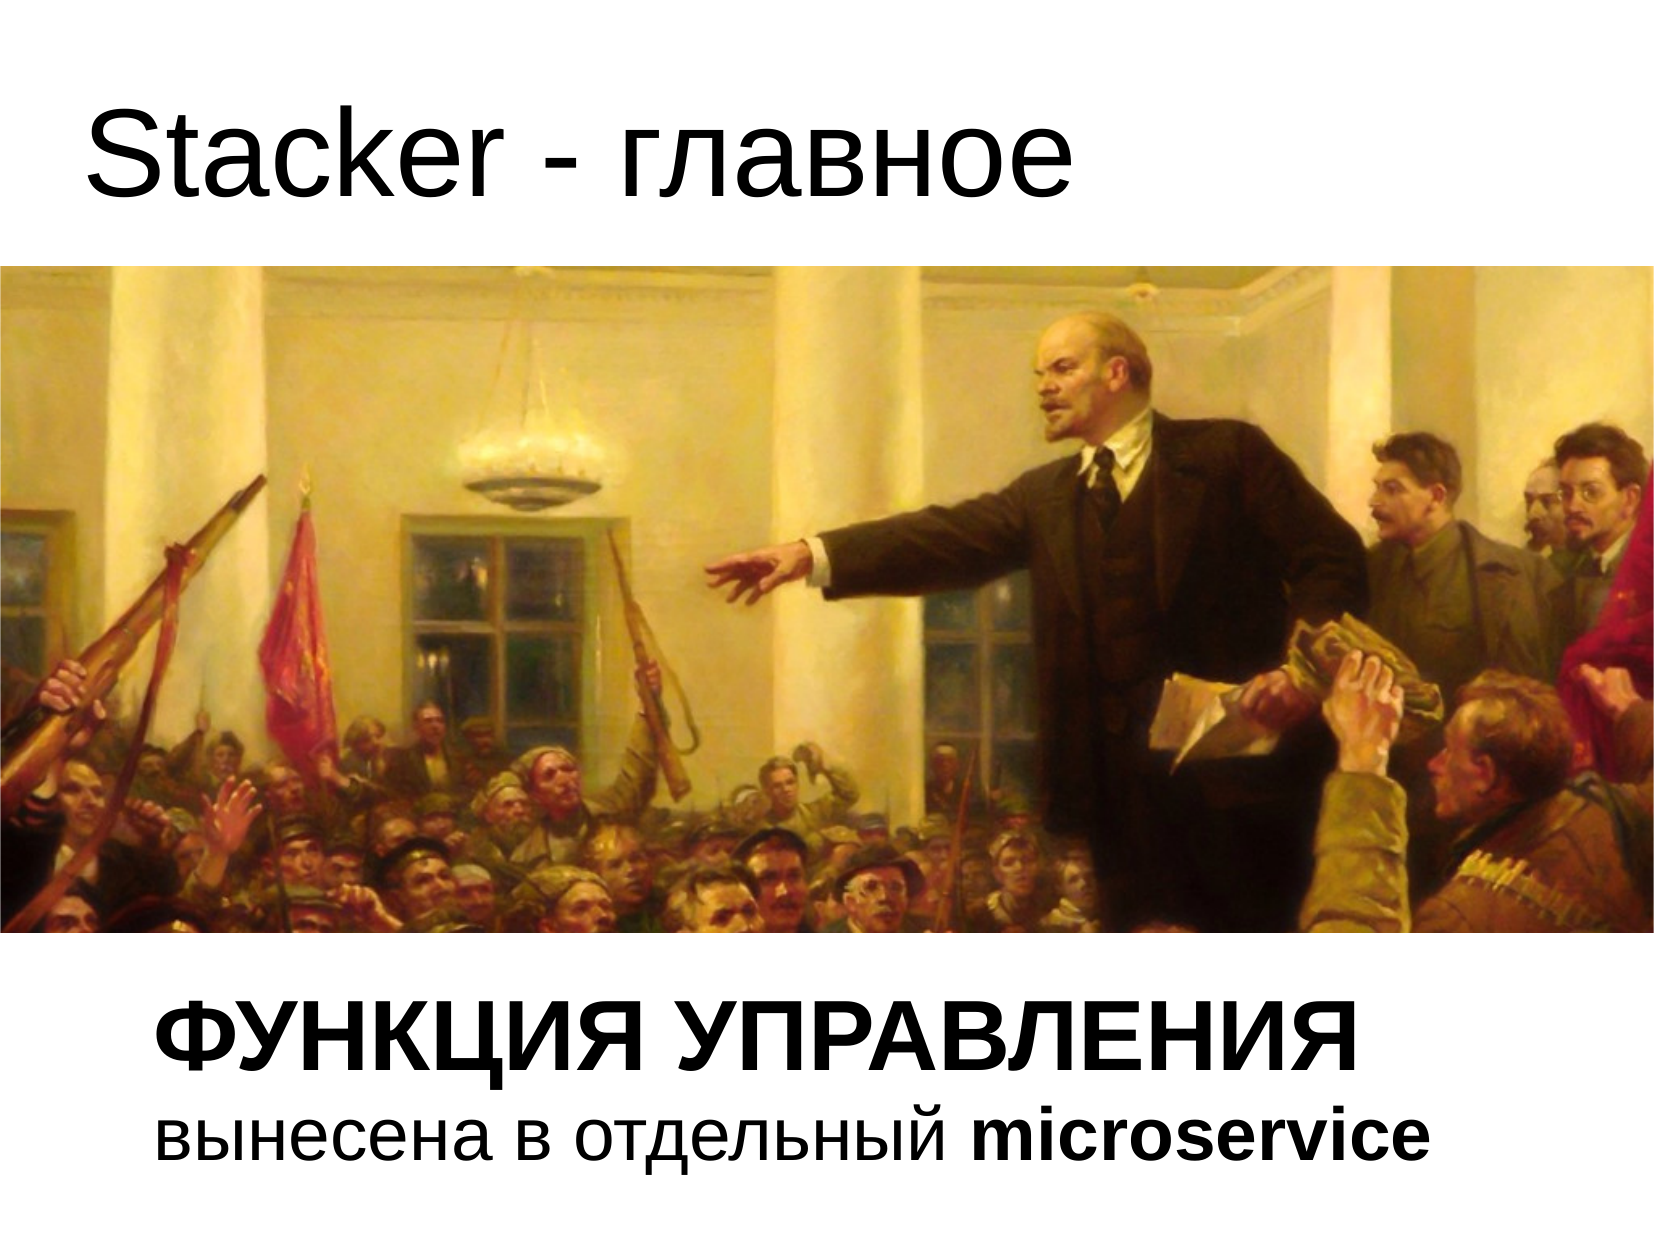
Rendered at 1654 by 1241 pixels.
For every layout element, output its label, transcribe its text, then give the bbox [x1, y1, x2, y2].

picture [0, 266, 1654, 933]
list ФУНКЦИЯ УПРАВЛЕНИЯ вынесена в отдельный microservice [82, 980, 1571, 1190]
title Stacker - главное [82, 49, 1571, 257]
